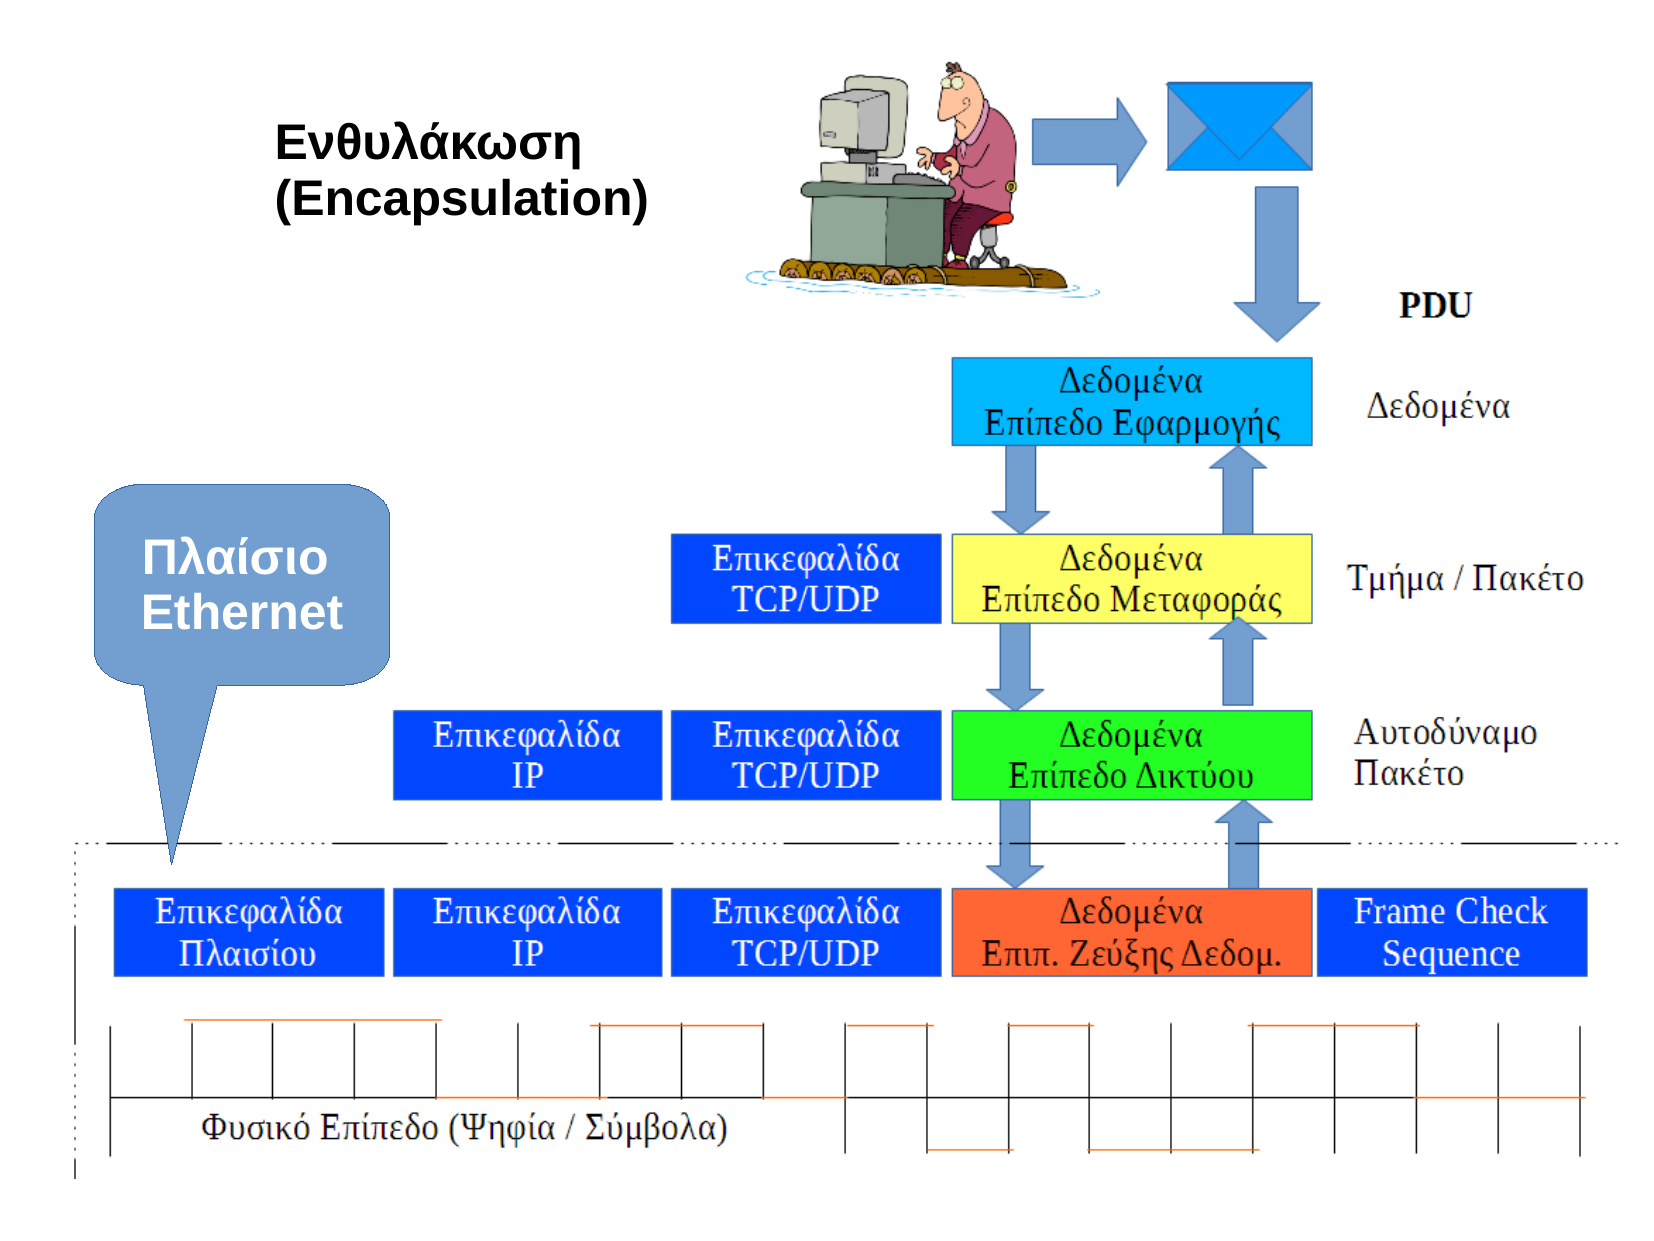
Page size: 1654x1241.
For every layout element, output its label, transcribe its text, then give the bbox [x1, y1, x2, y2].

picture [35, 58, 1619, 1179]
text_box Ενθυλάκωση (Encapsulation) [259, 106, 686, 233]
text_box Πλαίσιο Ethernet [94, 484, 390, 865]
